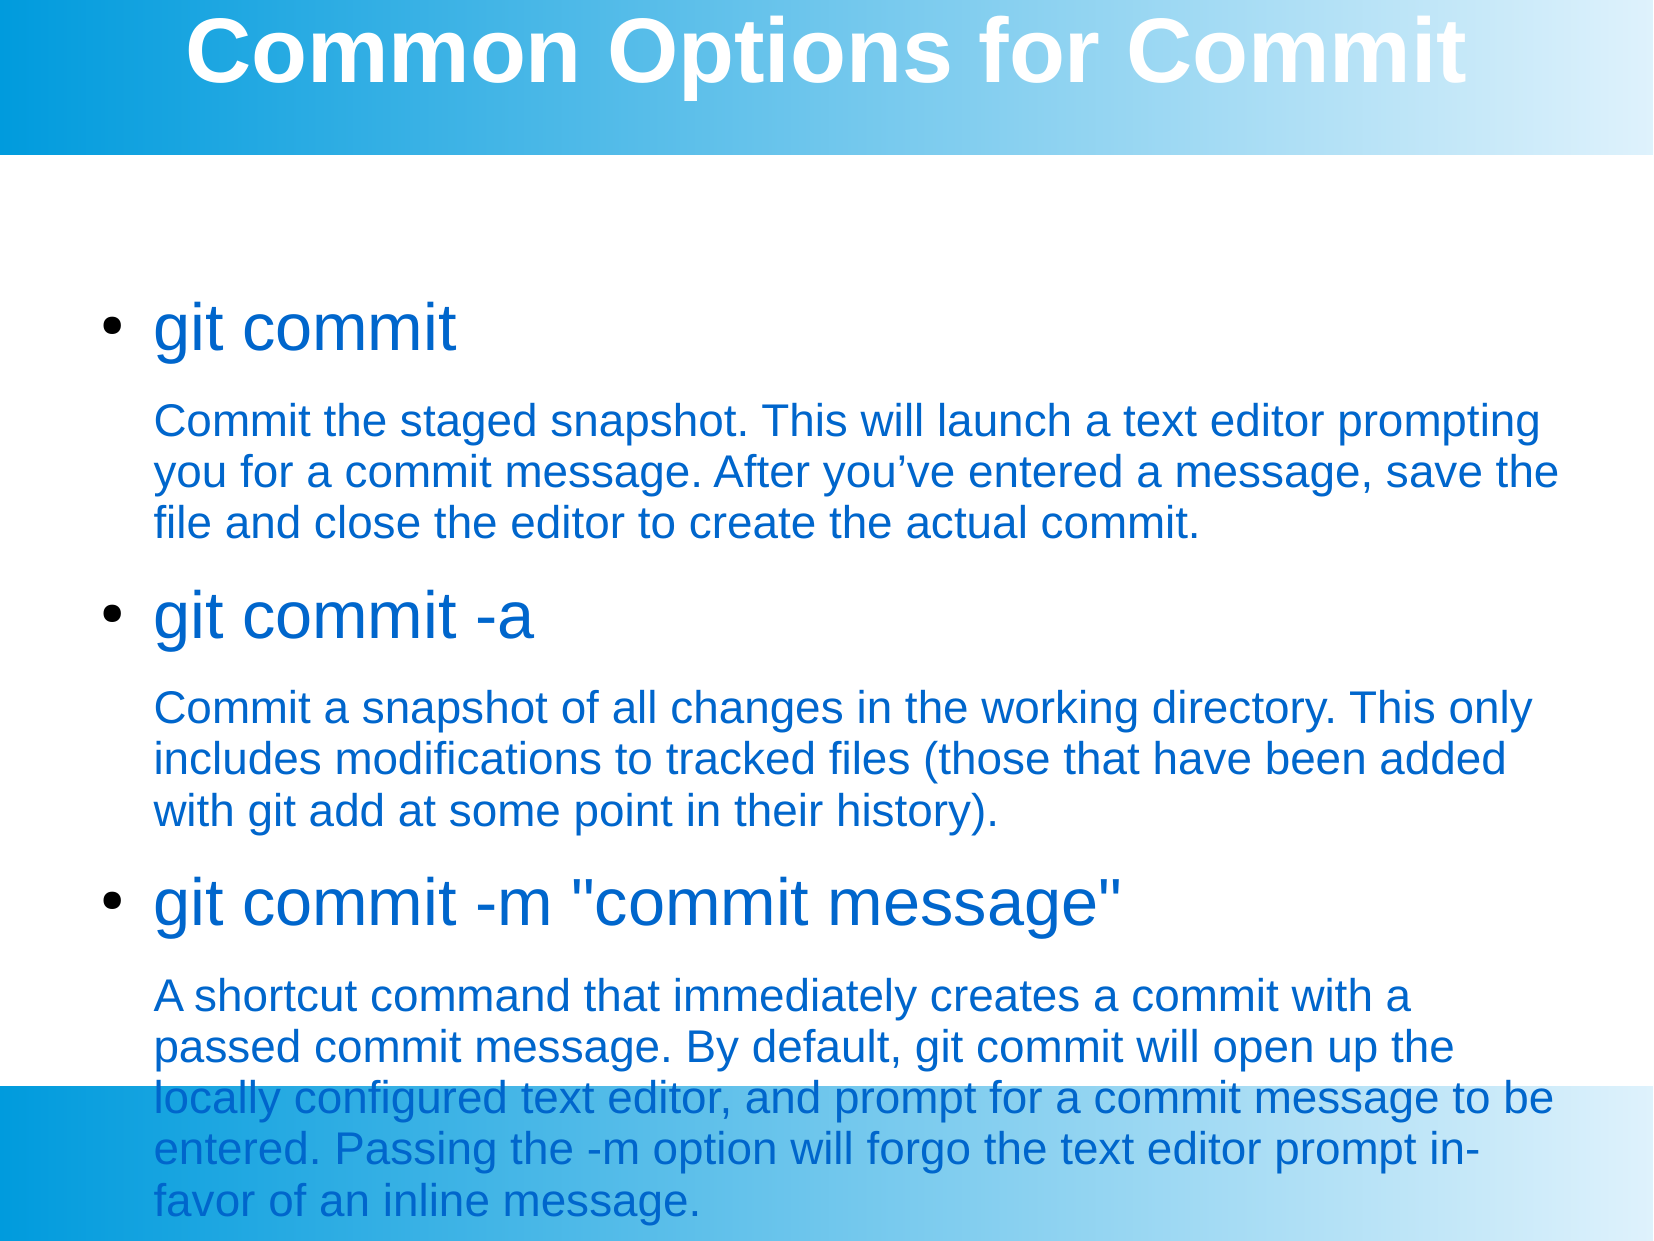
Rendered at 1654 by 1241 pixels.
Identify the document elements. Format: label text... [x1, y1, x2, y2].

list git commit Commit the staged snapshot. This will launch a text editor prompting you for a commit message. After you’ve entered a message, save the file and close the editor to create the actual commit. git commit -a Commit a snapshot of all changes in the working directory. This only includes modifications to tracked files (those that have been added with git add at some point in their history). git commit -m "commit message" A shortcut command that immediately creates a commit with a passed commit message. By default, git commit will open up the locally configured text editor, and prompt for a commit message to be entered. Passing the -m option will forgo the text editor prompt in-favor of an inline message. [82, 290, 1571, 1010]
title Common Options for Commit [82, 0, 1571, 205]
